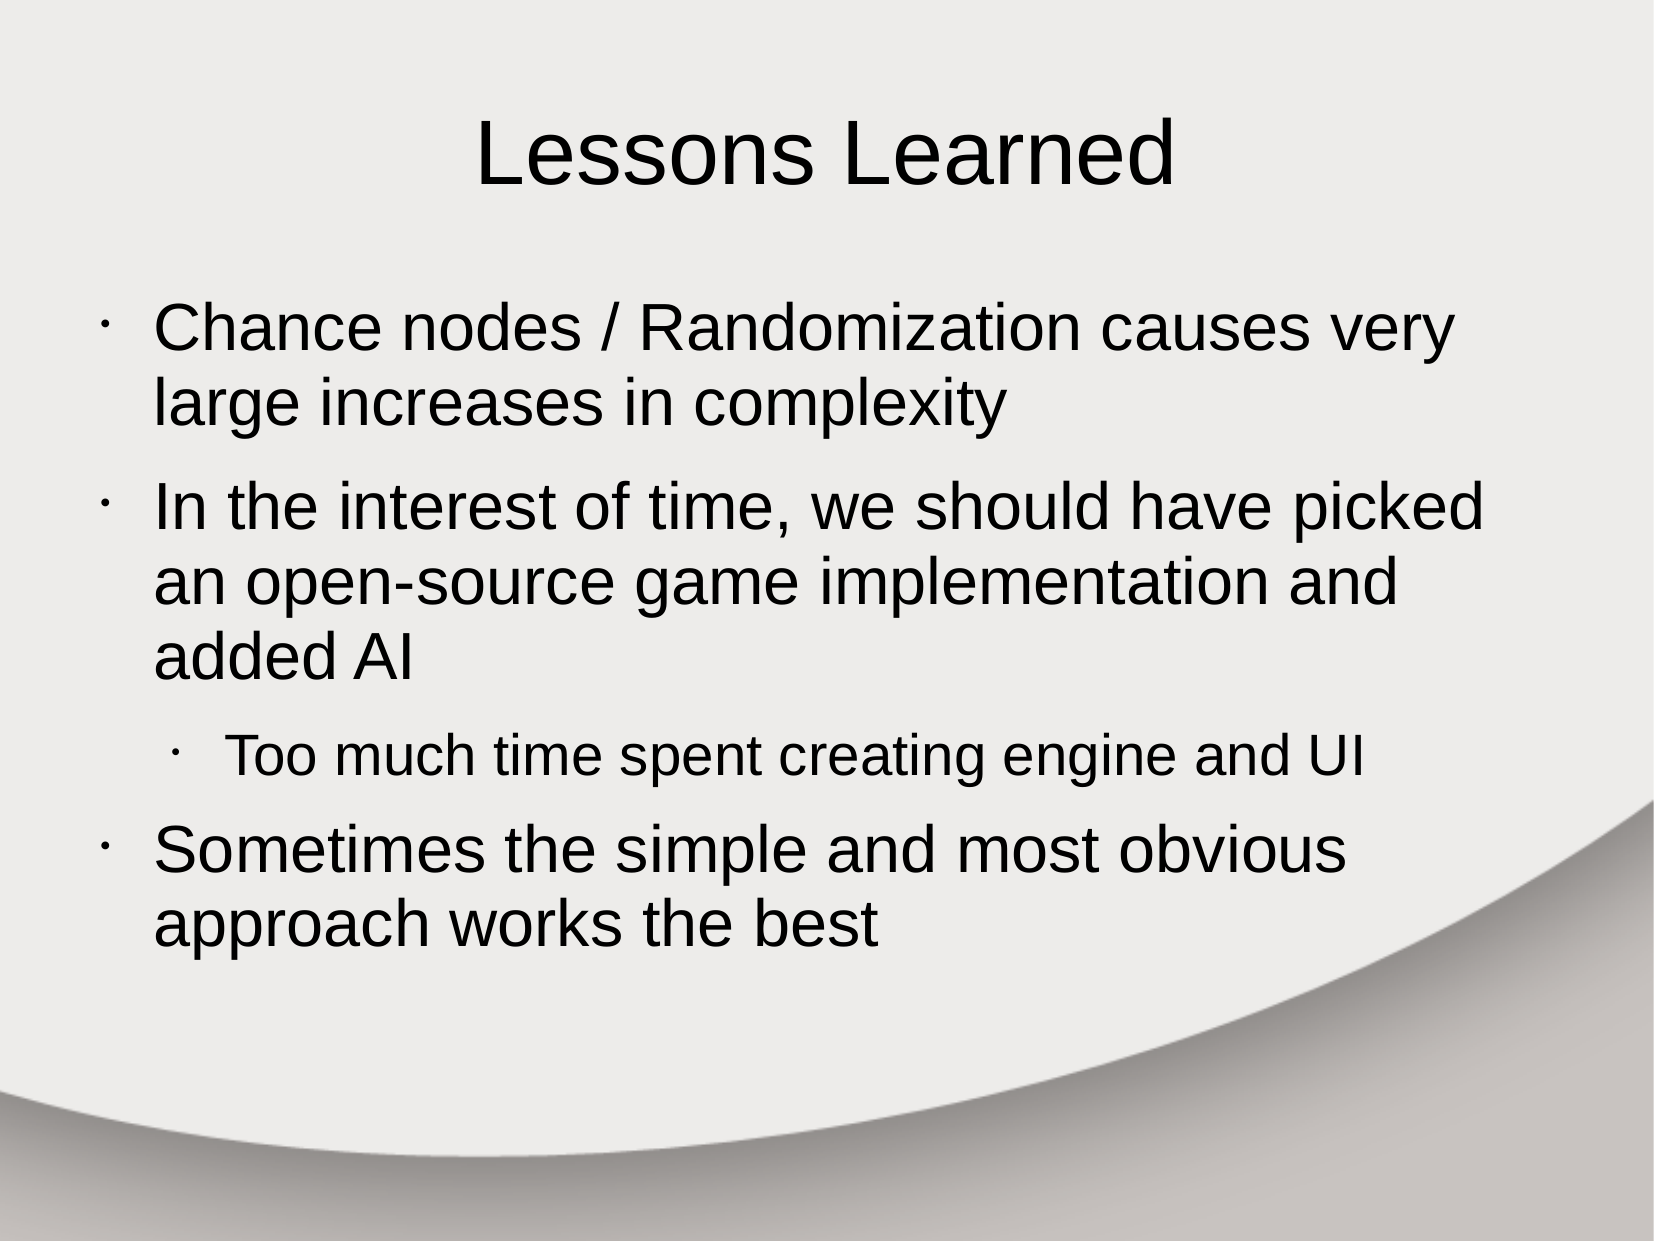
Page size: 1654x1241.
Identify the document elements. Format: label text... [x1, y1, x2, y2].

list Chance nodes / Randomization causes very large increases in complexity In the interest of time, we should have picked an open-source game implementation and added AI Too much time spent creating engine and UI Sometimes the simple and most obvious approach works the best [82, 290, 1571, 1094]
picture [0, 0, 1654, 1241]
title Lessons Learned [82, 56, 1571, 250]
